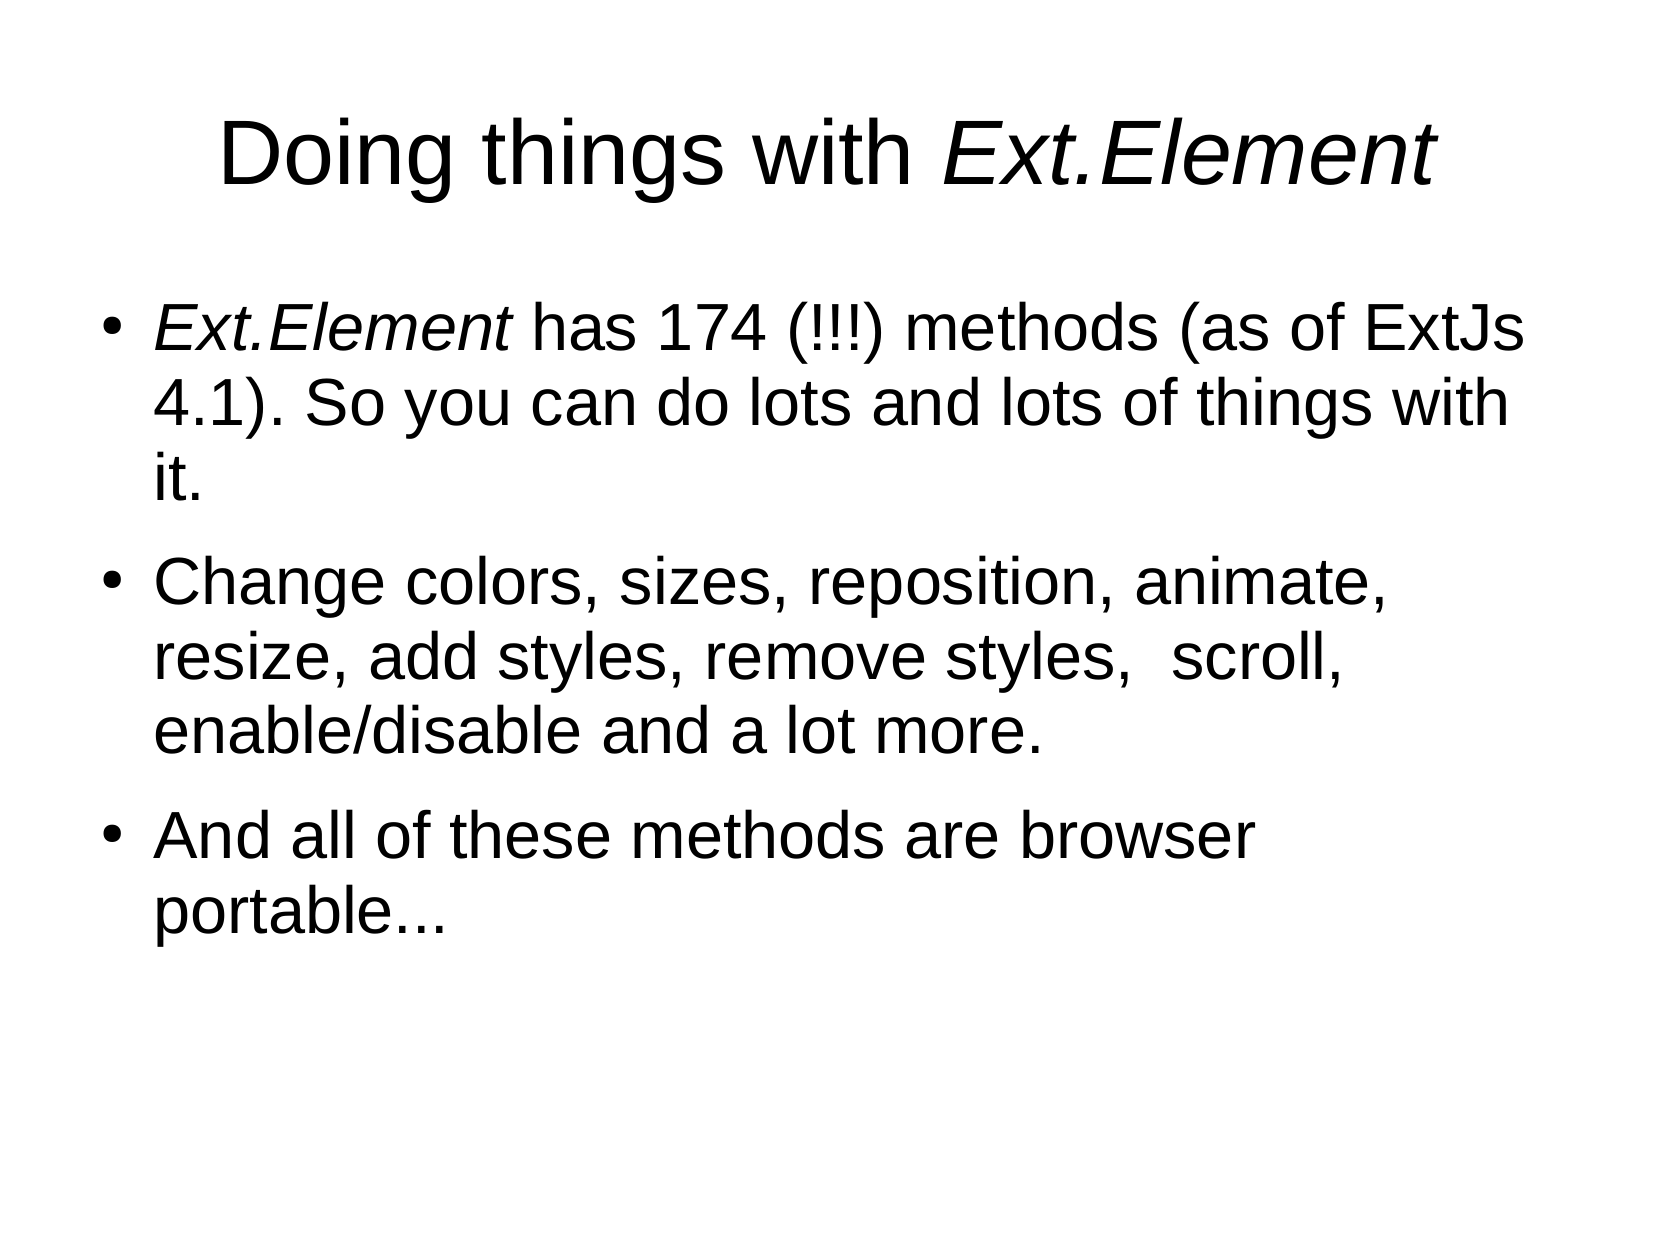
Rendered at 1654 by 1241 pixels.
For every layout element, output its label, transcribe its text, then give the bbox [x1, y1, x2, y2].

list Ext.Element has 174 (!!!) methods (as of ExtJs 4.1). So you can do lots and lots of things with it. Change colors, sizes, reposition, animate, resize, add styles, remove styles, scroll, enable/disable and a lot more. And all of these methods are browser portable... [82, 290, 1538, 1010]
title Doing things with Ext.Element [82, 49, 1571, 257]
